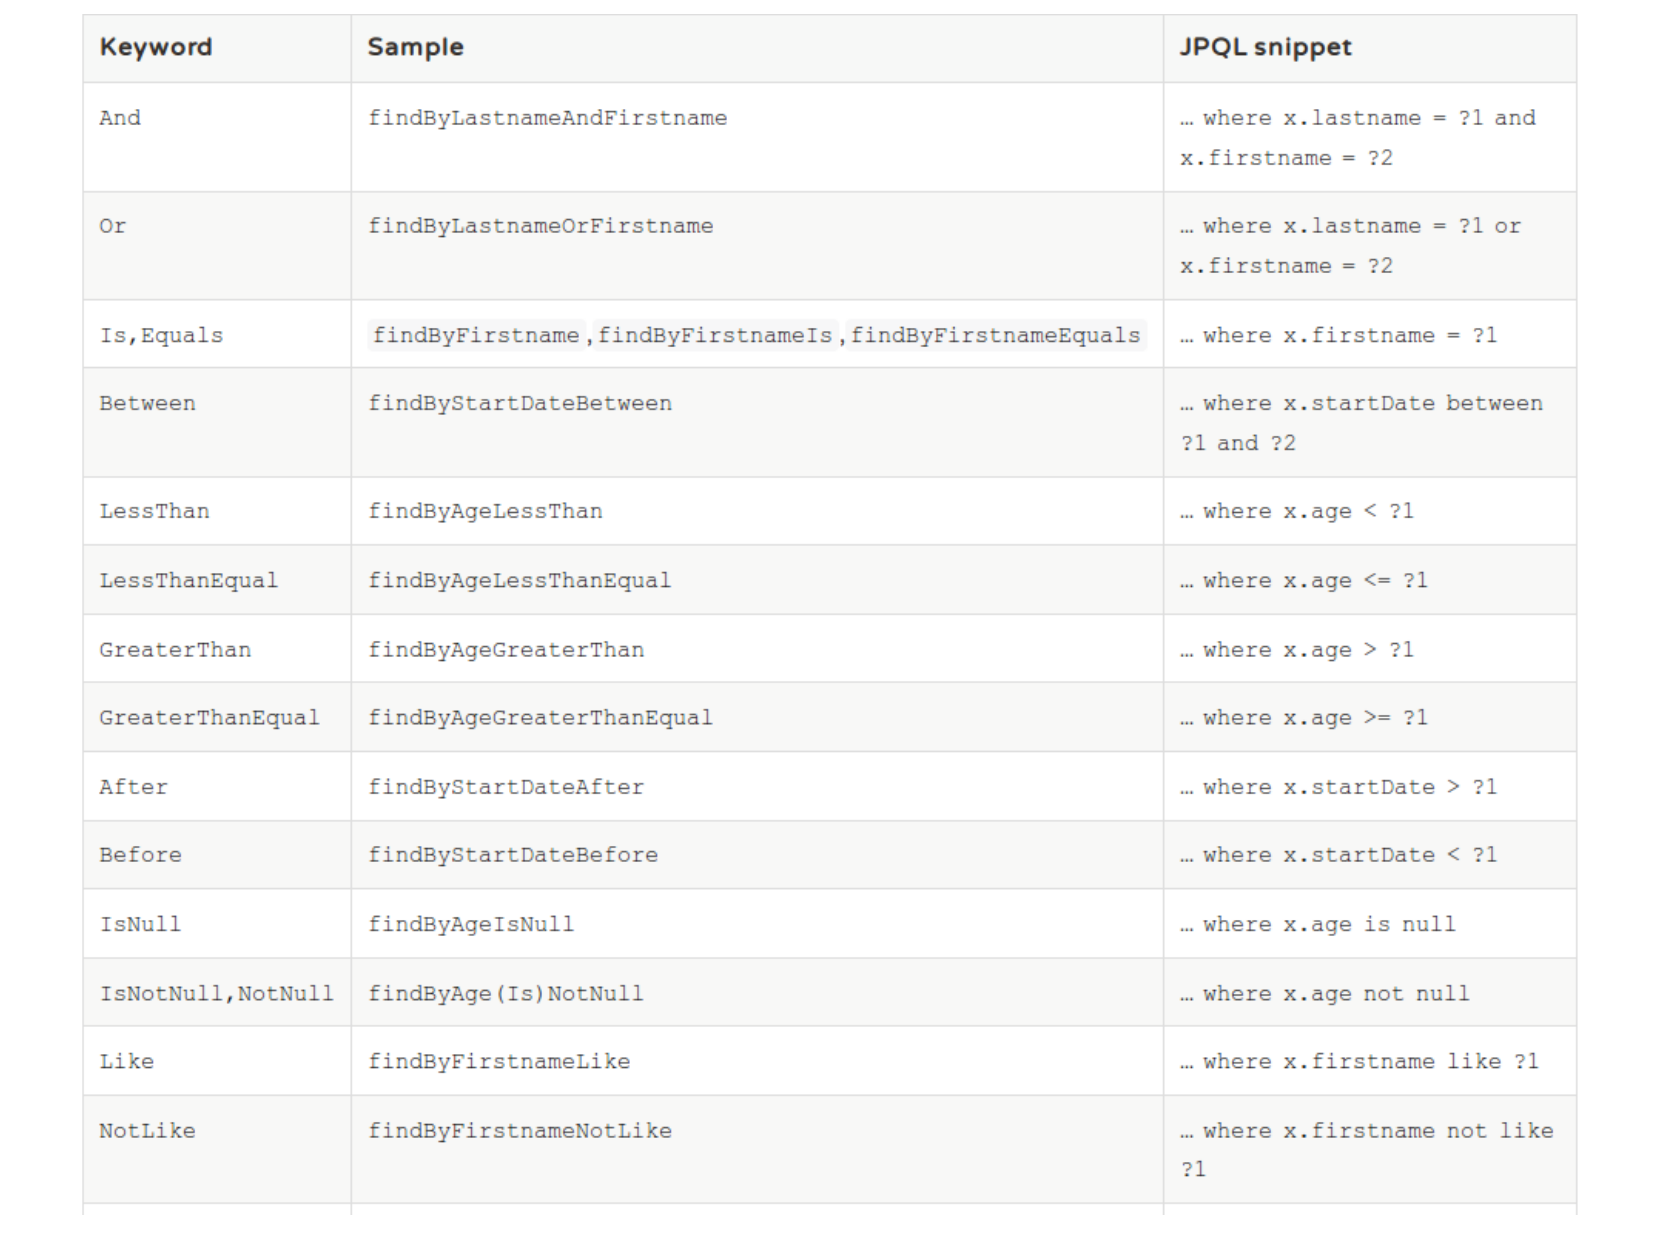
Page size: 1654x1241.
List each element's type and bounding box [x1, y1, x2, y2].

picture [81, 14, 1584, 1216]
